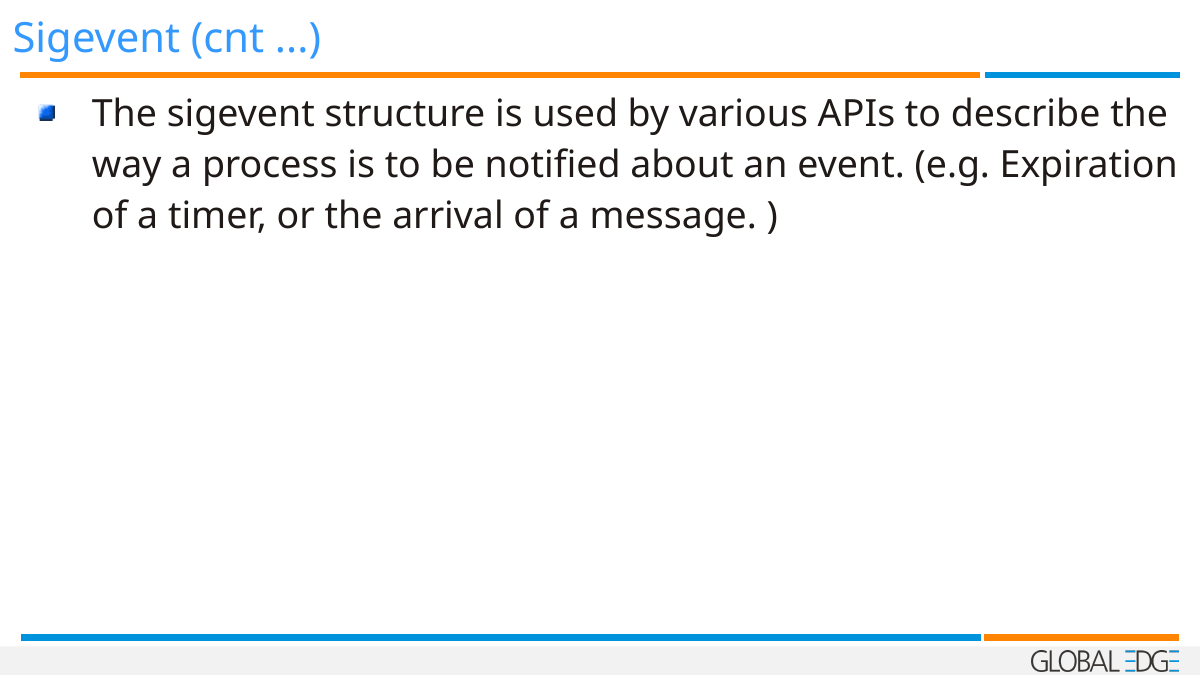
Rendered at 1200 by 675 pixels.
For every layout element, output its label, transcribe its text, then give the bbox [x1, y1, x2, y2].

title Sigevent (cnt ...) [12, 9, 1088, 63]
picture [1031, 650, 1179, 672]
list The sigevent structure is used by various APIs to describe the way a process is to be notified about an event. (e.g. Expiration of a timer, or the arrival of a message. ) [21, 86, 1182, 627]
